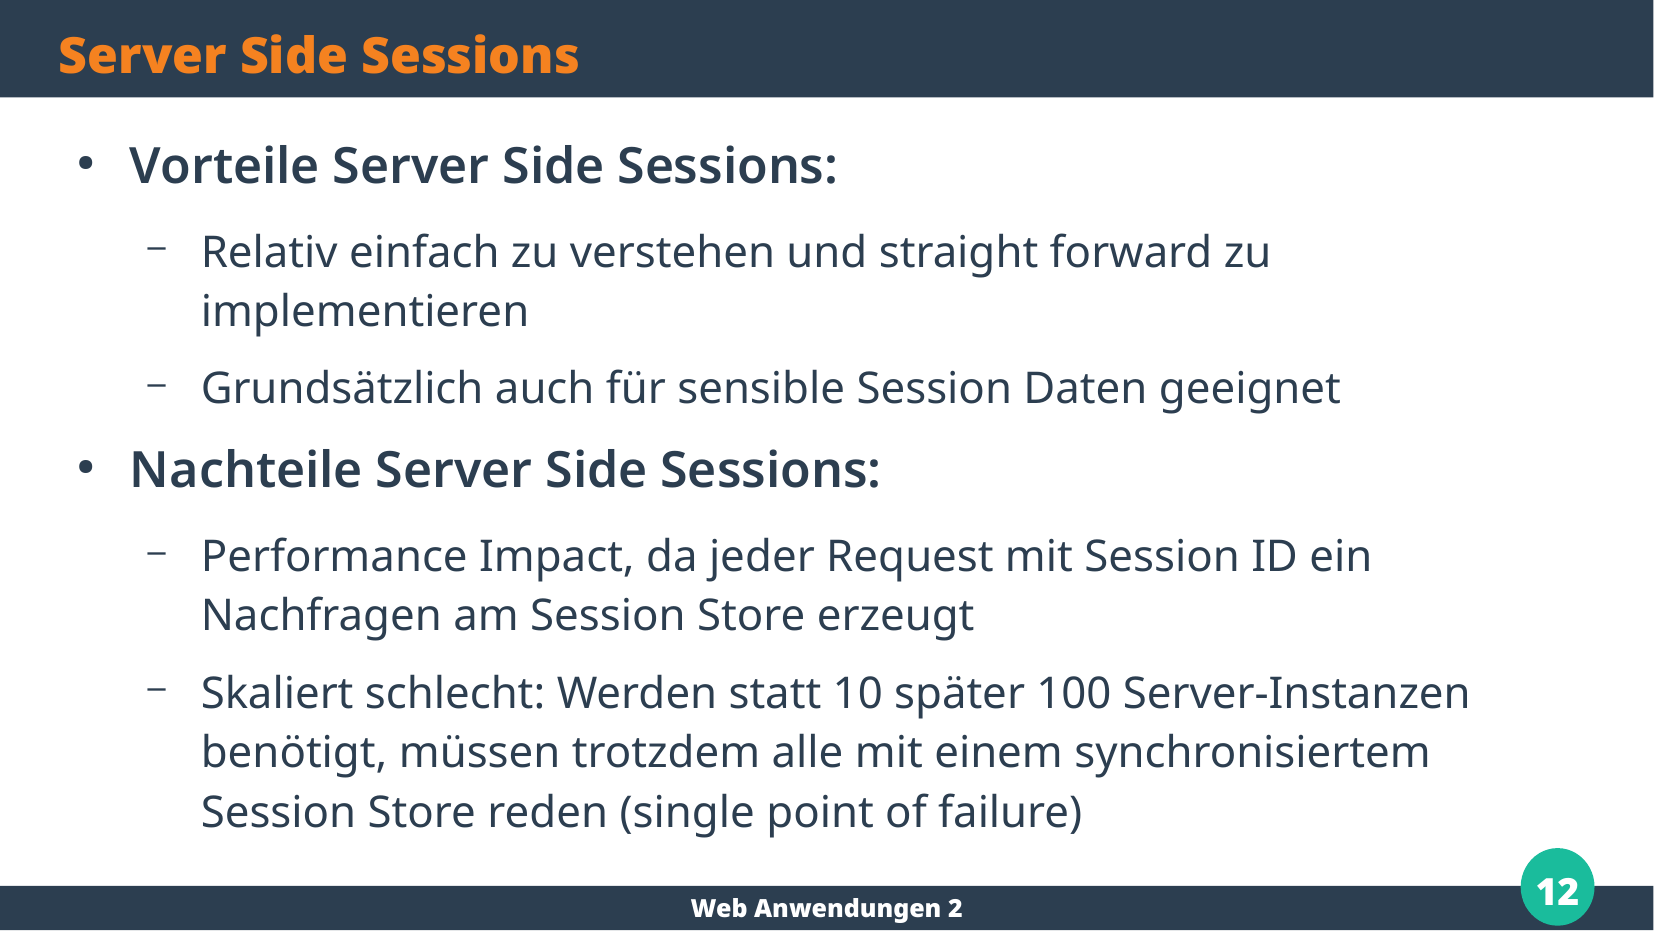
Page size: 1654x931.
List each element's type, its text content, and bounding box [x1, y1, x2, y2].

title Server Side Sessions [59, 8, 1595, 89]
list Vorteile Server Side Sessions: Relativ einfach zu verstehen und straight forward zu implementieren Grundsätzlich auch für sensible Session Daten geeignet Nachteile Server Side Sessions: Performance Impact, da jeder Request mit Session ID ein Nachfragen am Session Store erzeugt Skaliert schlecht: Werden statt 10 später 100 Server-Instanzen benötigt, müssen trotzdem alle mit einem synchronisiertem Session Store reden (single point of failure) [59, 129, 1595, 864]
